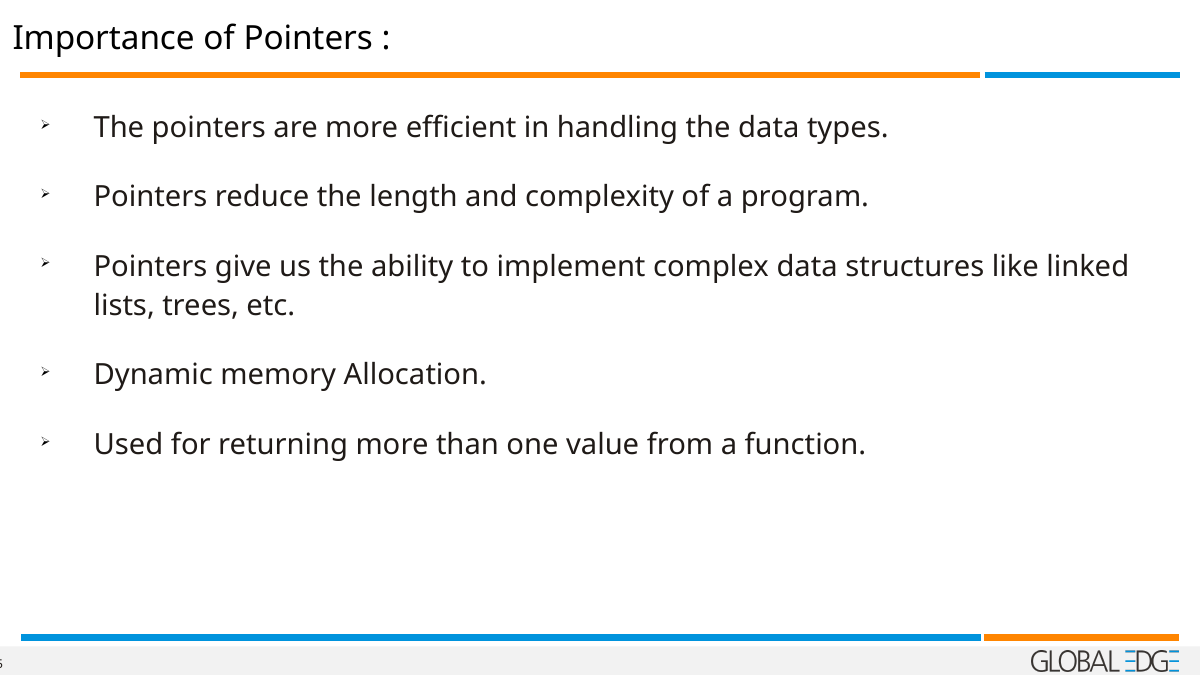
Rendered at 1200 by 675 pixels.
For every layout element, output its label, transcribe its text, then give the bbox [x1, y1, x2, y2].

picture [1031, 650, 1179, 672]
title Importance of Pointers : [12, 9, 1088, 63]
list The pointers are more efficient in handling the data types. Pointers reduce the length and complexity of a program. Pointers give us the ability to implement complex data structures like linked lists, trees, etc. Dynamic memory Allocation. Used for returning more than one value from a function. [22, 106, 1182, 647]
